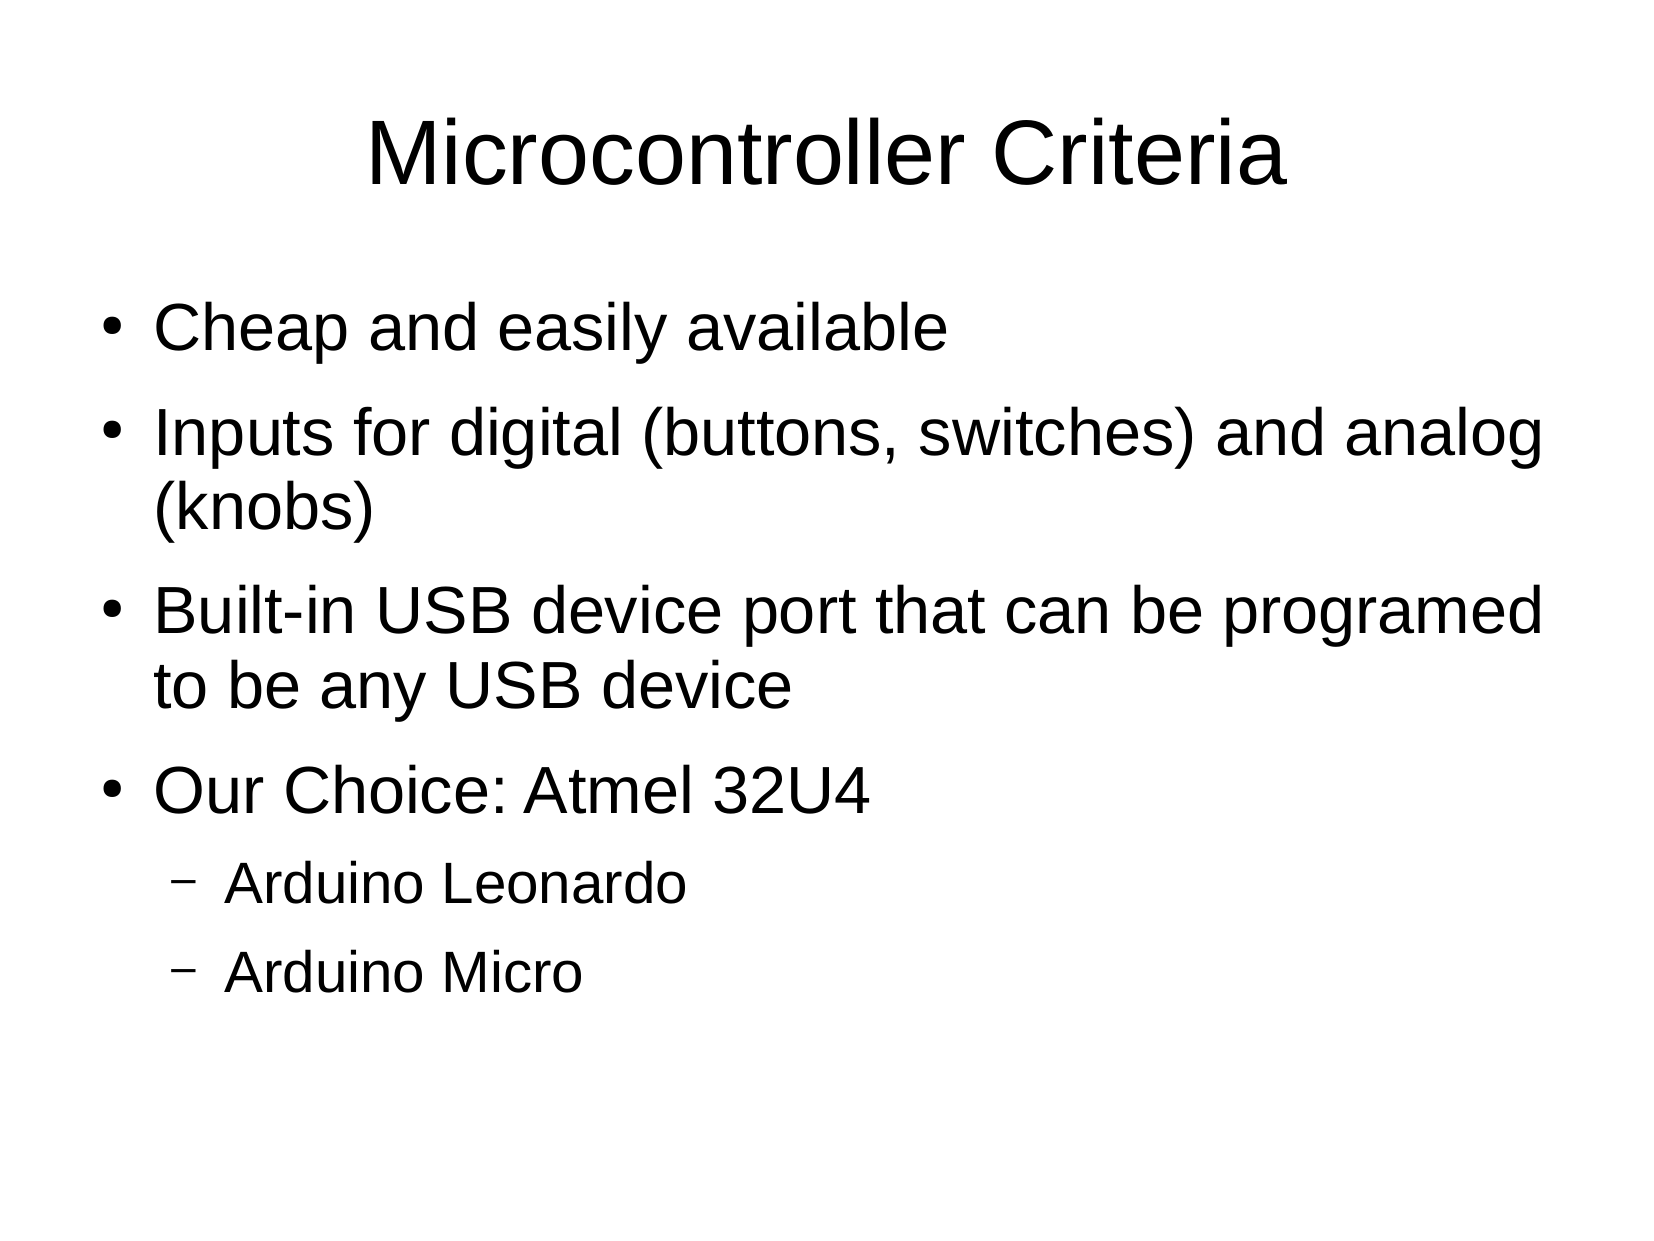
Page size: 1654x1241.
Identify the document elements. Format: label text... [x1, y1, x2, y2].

title Microcontroller Criteria [82, 49, 1571, 257]
list Cheap and easily available Inputs for digital (buttons, switches) and analog (knobs) Built-in USB device port that can be programed to be any USB device Our Choice: Atmel 32U4 Arduino Leonardo Arduino Micro [82, 290, 1571, 1010]
